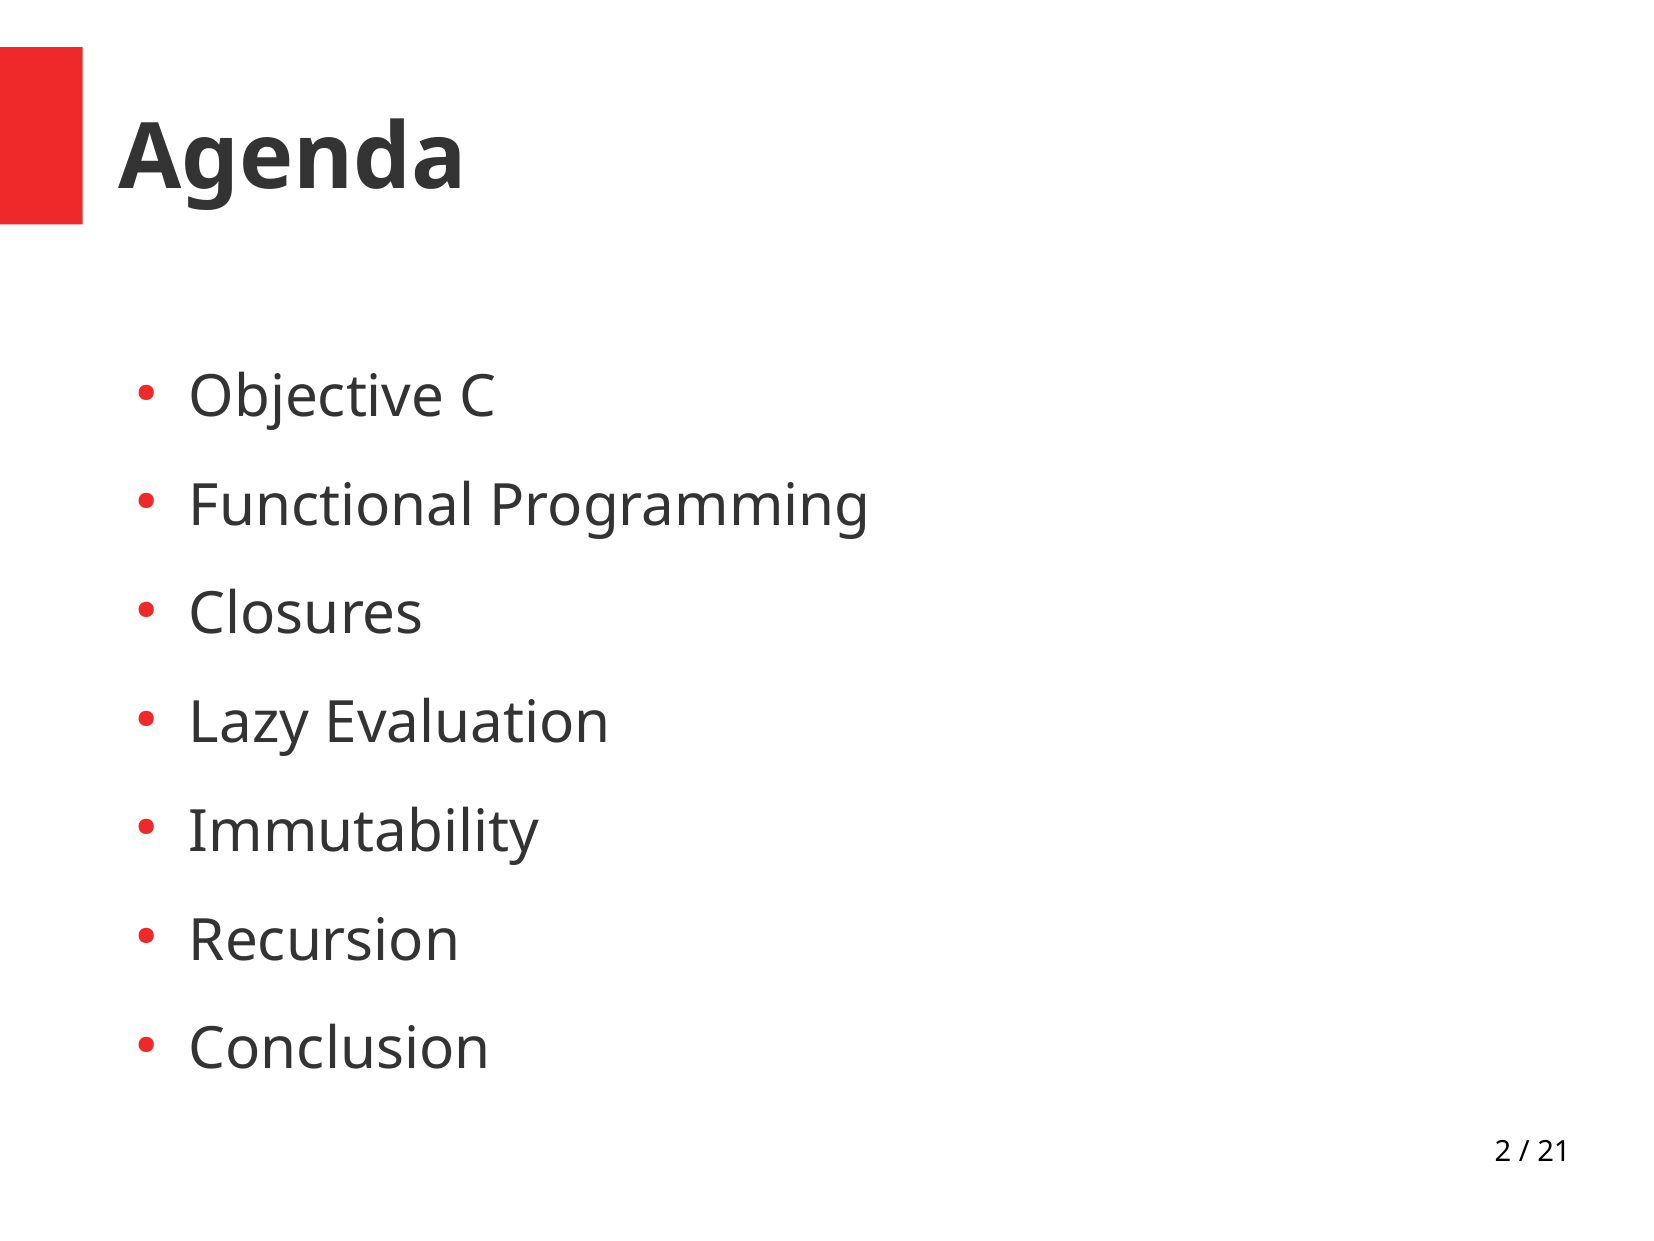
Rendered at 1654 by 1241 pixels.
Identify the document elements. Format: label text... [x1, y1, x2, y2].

title Agenda [118, 49, 1571, 257]
list Objective C Functional Programming Closures Lazy Evaluation Immutability Recursion Conclusion [118, 354, 1536, 1074]
